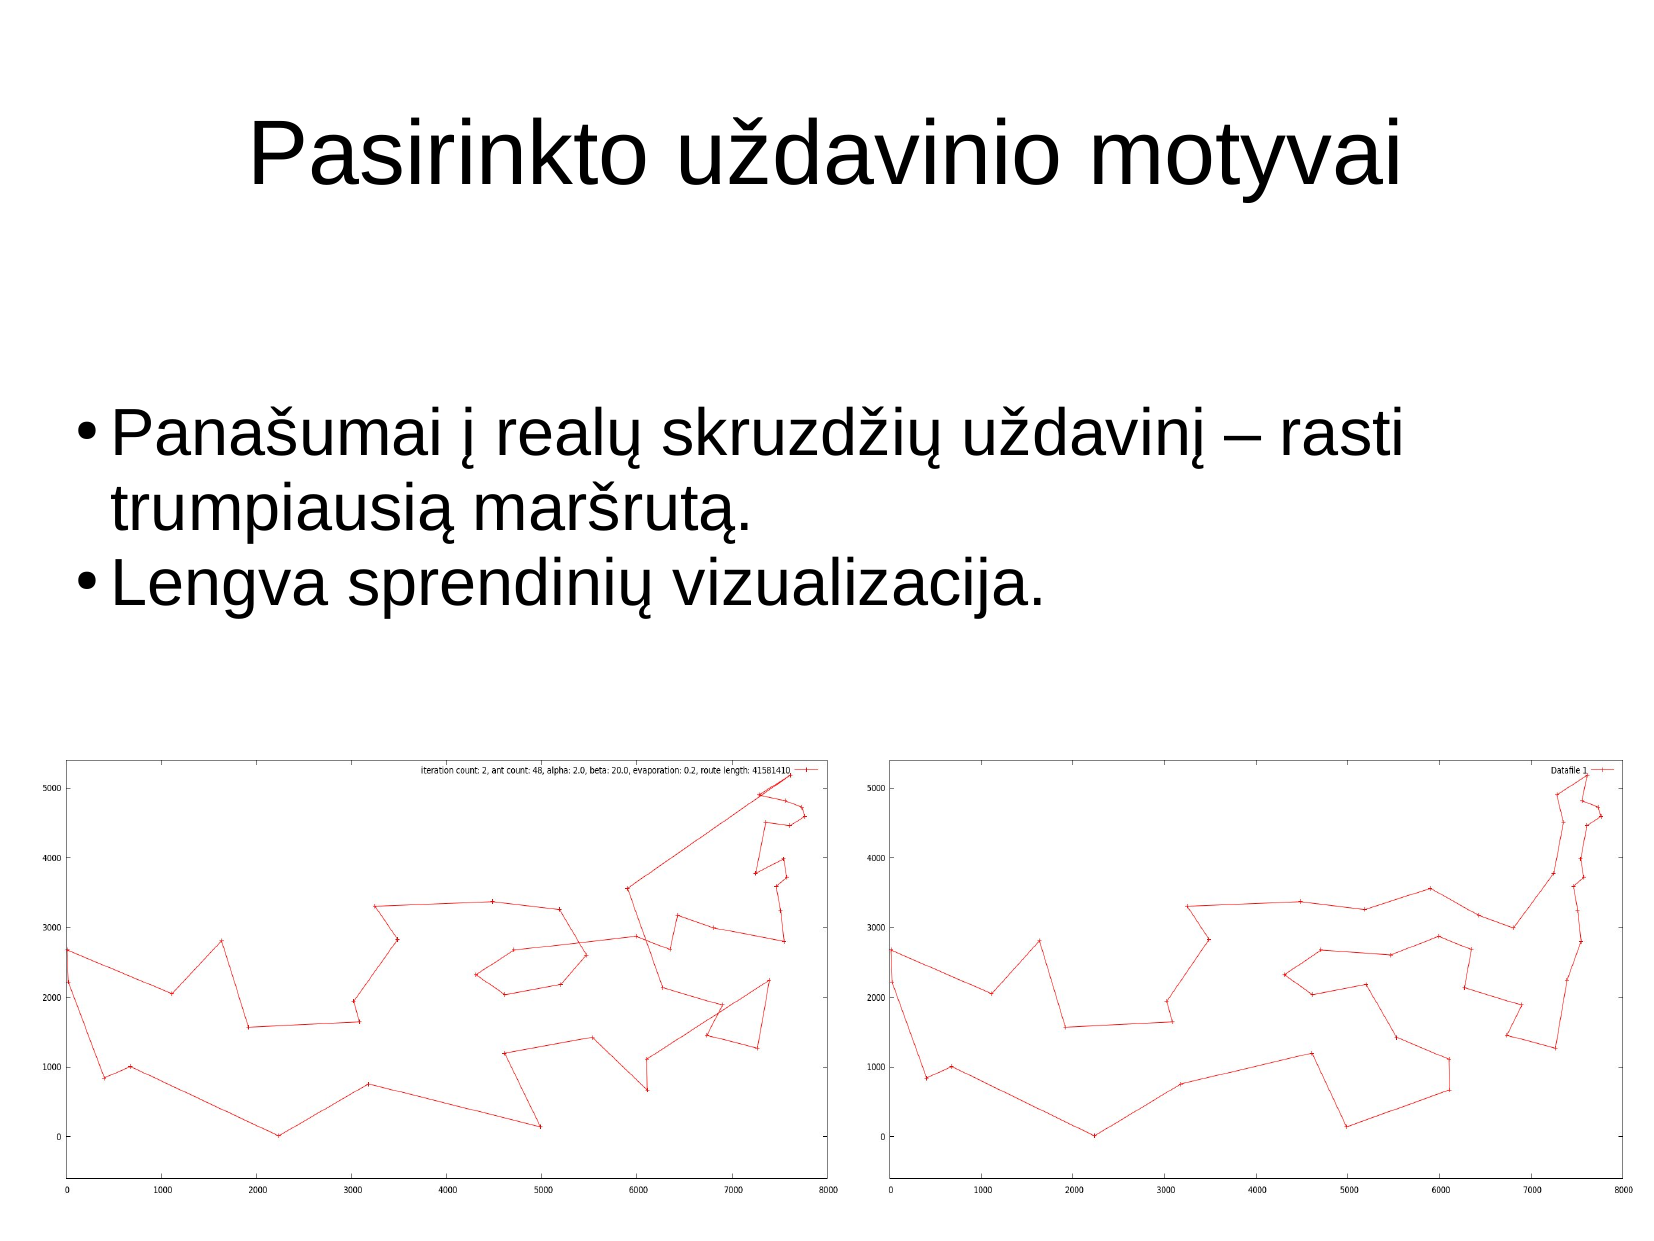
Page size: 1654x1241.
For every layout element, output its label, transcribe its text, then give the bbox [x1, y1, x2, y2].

picture [855, 749, 1636, 1201]
subtitle Panašumai į realų skruzdžių uždavinį – rasti trumpiausią maršrutą. Lengva sprendinių vizualizacija. [75, 395, 1621, 751]
title Pasirinkto uždavinio motyvai [82, 49, 1571, 257]
picture [30, 749, 841, 1201]
